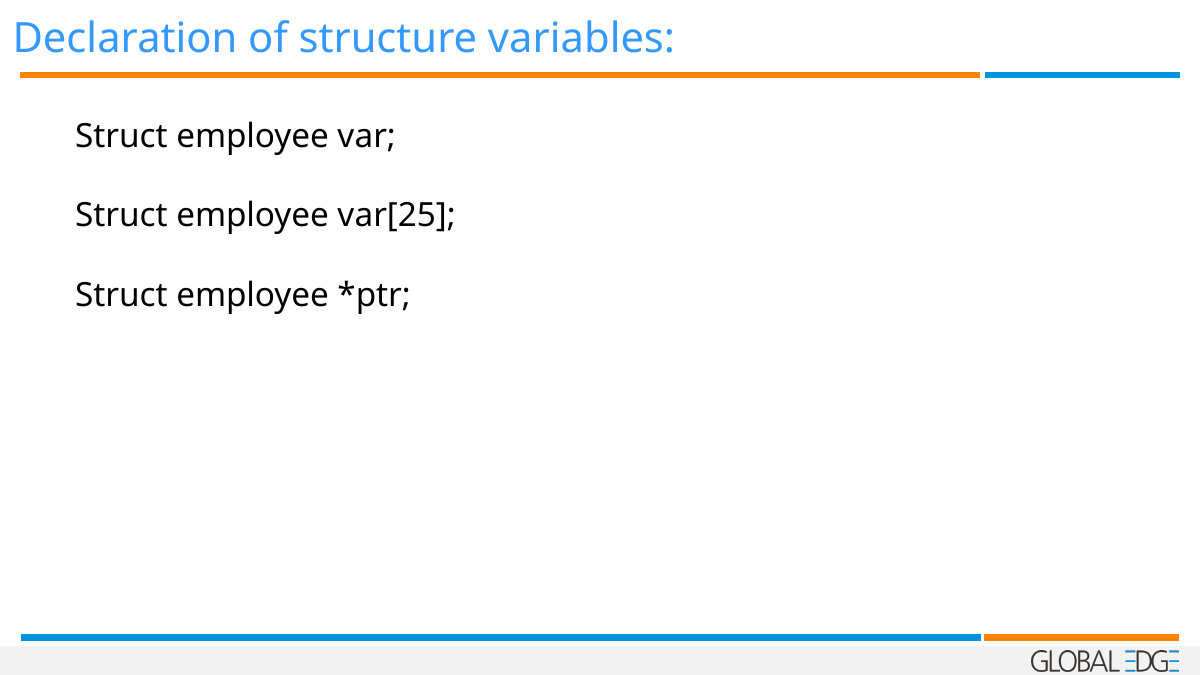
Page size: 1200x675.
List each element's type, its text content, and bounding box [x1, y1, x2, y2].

picture [1031, 650, 1179, 672]
title Declaration of structure variables: [12, 9, 1088, 63]
text_box Struct employee var; Struct employee var[25]; Struct employee *ptr; [60, 106, 650, 366]
